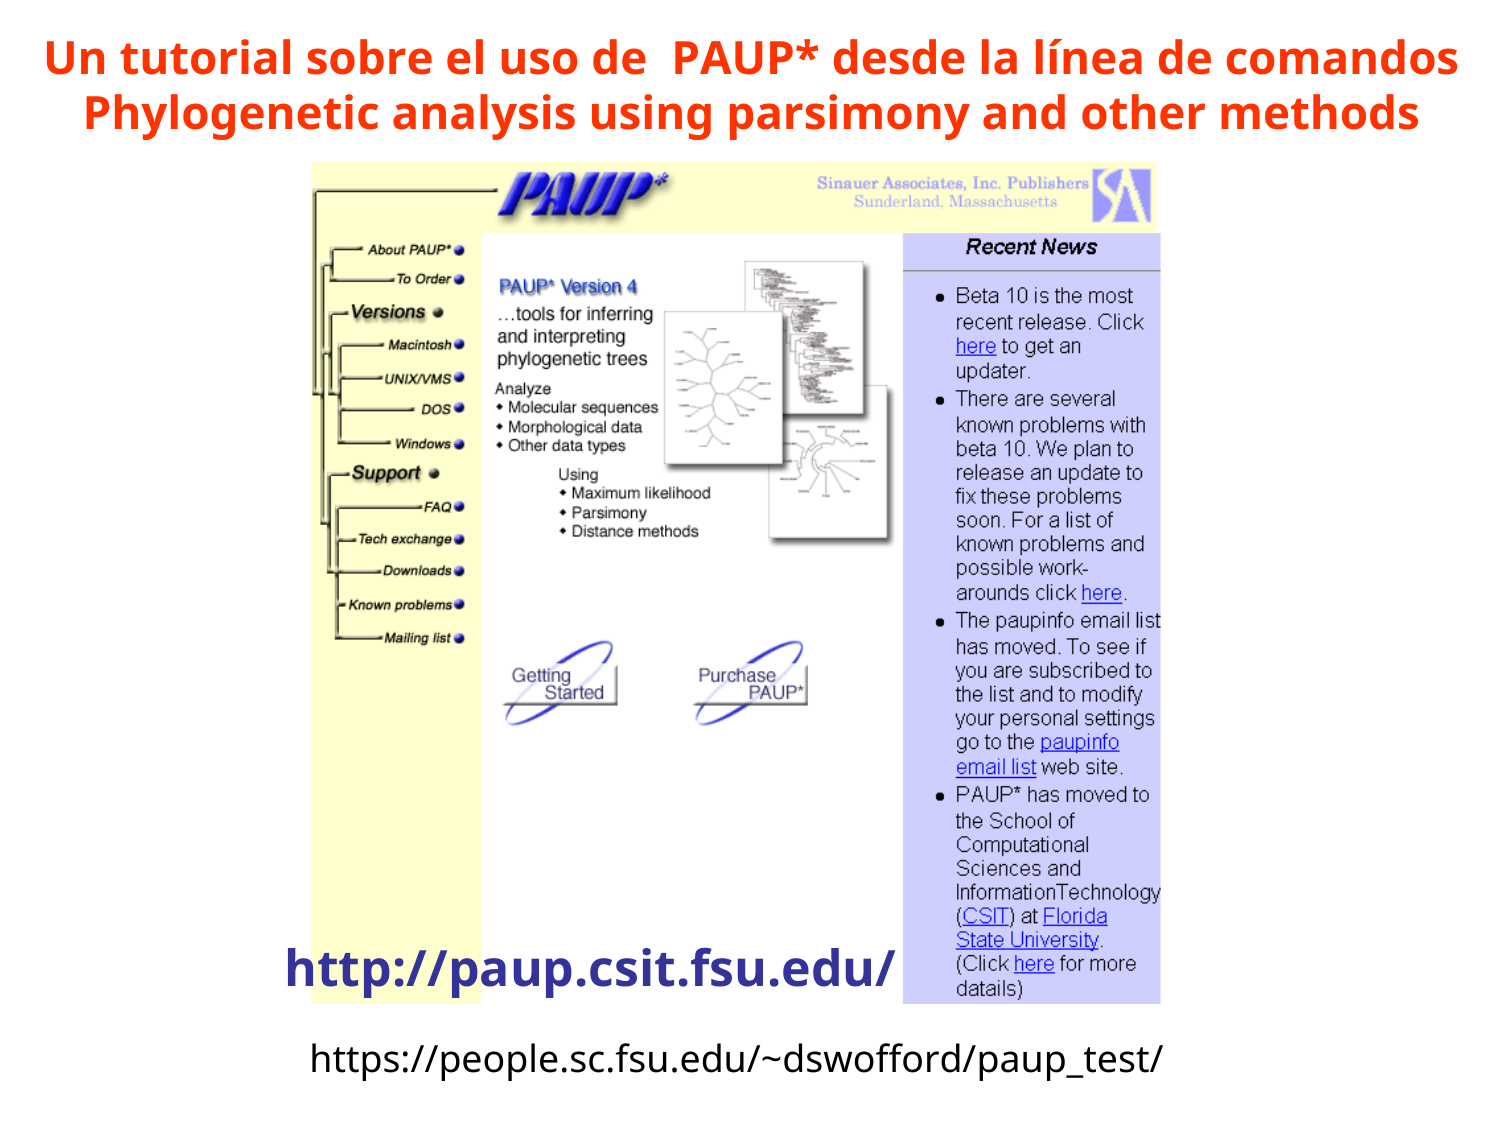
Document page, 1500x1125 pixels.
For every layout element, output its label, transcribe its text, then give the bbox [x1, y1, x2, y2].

text_box http://paup.csit.fsu.edu/ [269, 928, 912, 1005]
picture [306, 162, 1170, 1005]
text_box https://people.sc.fsu.edu/~dswofford/paup_test/ [294, 1027, 1205, 1088]
text_box Un tutorial sobre el uso de PAUP* desde la línea de comandos Phylogenetic analysis using parsimony and other methods [28, 21, 1475, 147]
